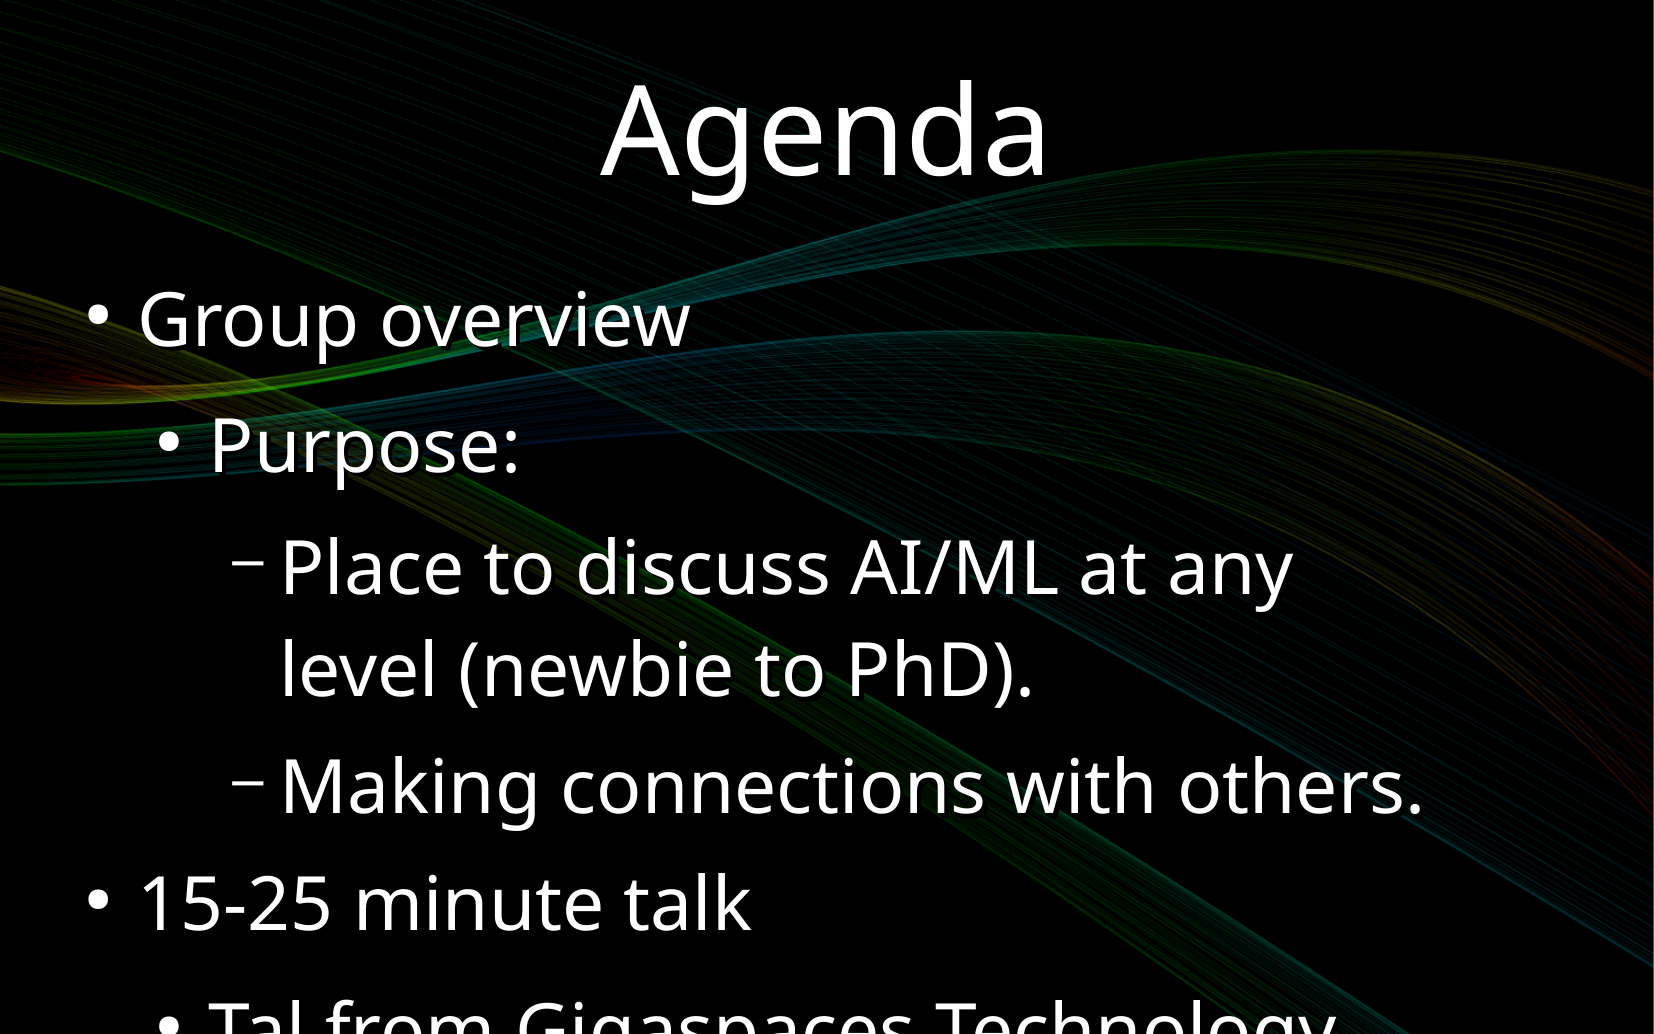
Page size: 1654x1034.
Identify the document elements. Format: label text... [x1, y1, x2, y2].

picture [1268, 1026, 1285, 1034]
list Group overview Purpose: Place to discuss AI/ML at any level (newbie to PhD). Making connections with others. 15-25 minute talk Tal from Gigaspaces Technology Networking (as long as you want or 8:30 😁) [67, 265, 1447, 998]
picture [444, 1026, 457, 1034]
picture [853, 1025, 869, 1033]
picture [1223, 1026, 1240, 1034]
picture [0, 0, 1654, 1034]
picture [1114, 1026, 1129, 1034]
picture [987, 1025, 1003, 1033]
picture [396, 1026, 414, 1034]
picture [469, 1026, 483, 1034]
picture [1158, 1026, 1176, 1034]
picture [605, 1026, 622, 1034]
picture [731, 1026, 748, 1034]
title Agenda [82, 41, 1571, 214]
picture [1067, 1026, 1083, 1034]
